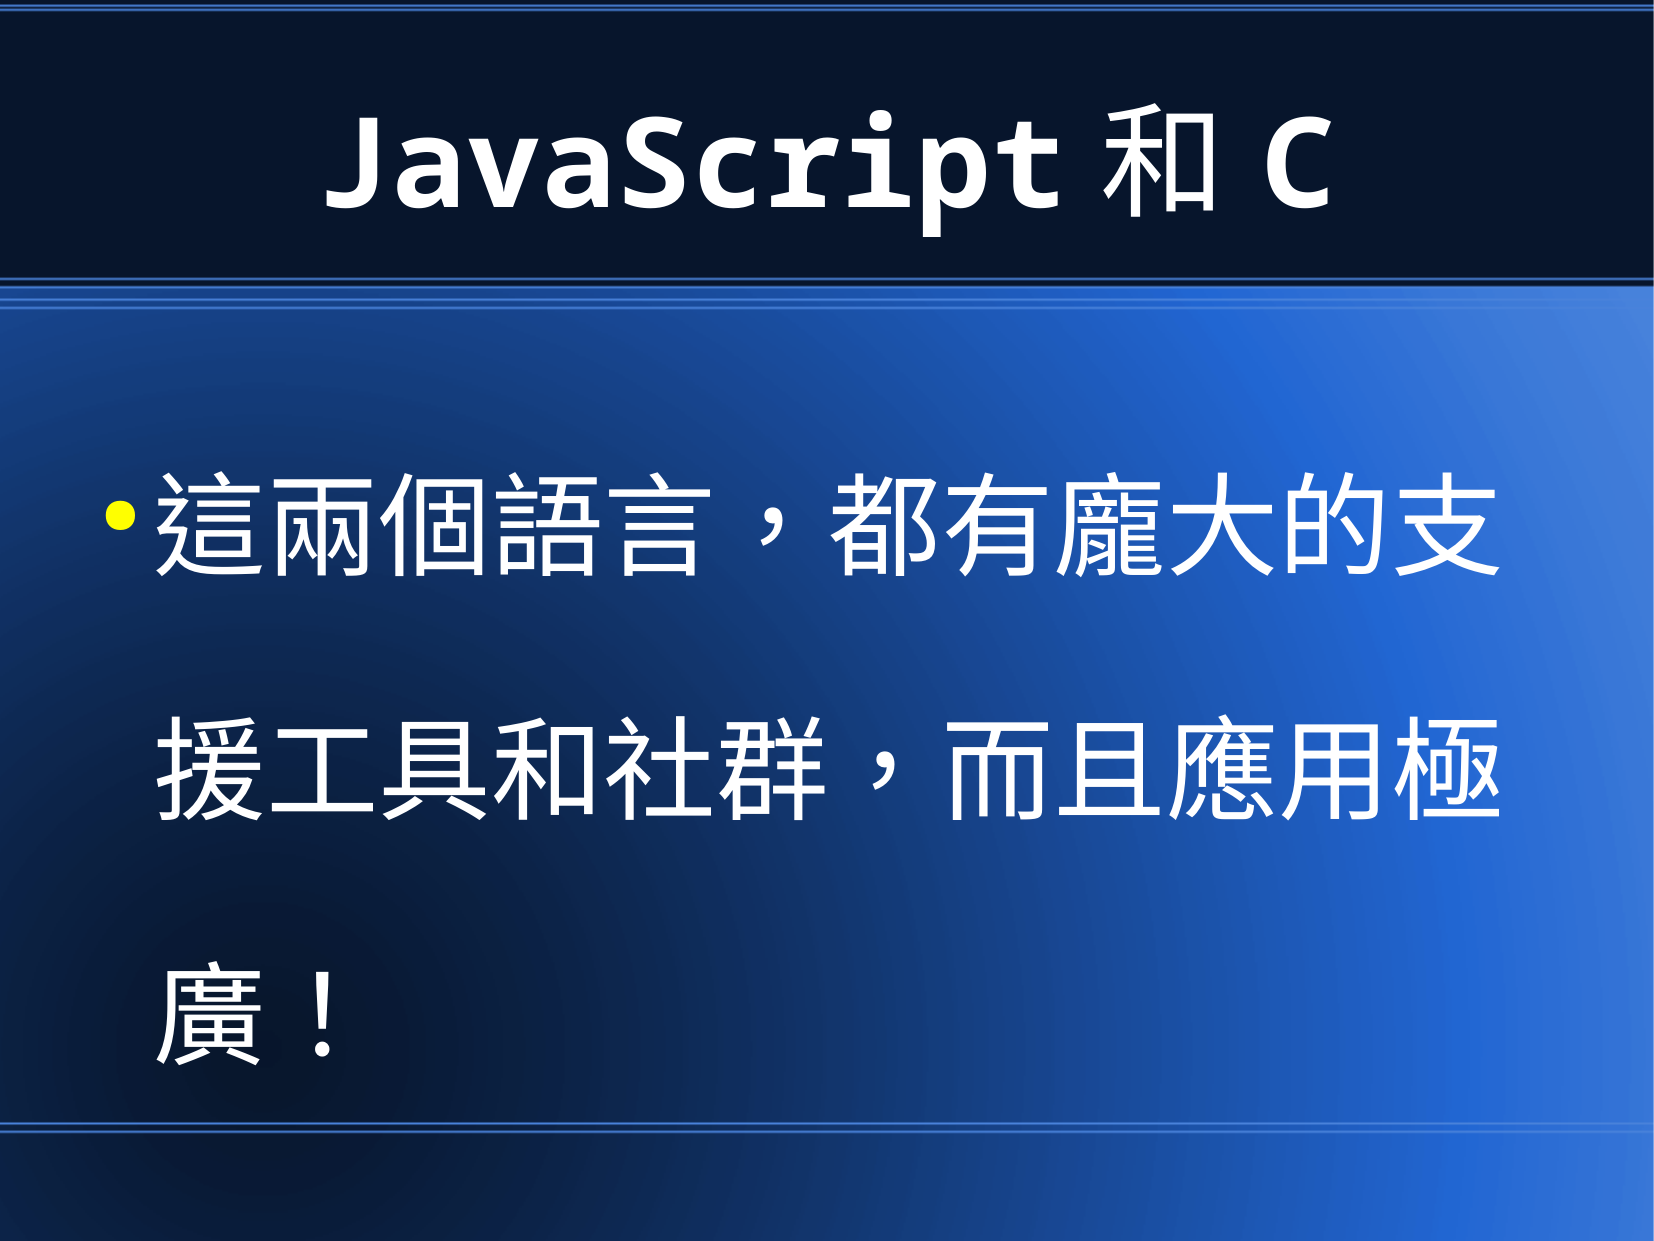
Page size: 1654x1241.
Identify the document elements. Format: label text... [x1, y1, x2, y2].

list 這兩個語言，都有龐大的支援工具和社群，而且應用極廣！ [82, 355, 1571, 1241]
title JavaScript和C [82, 49, 1571, 257]
picture [0, 0, 1654, 1241]
